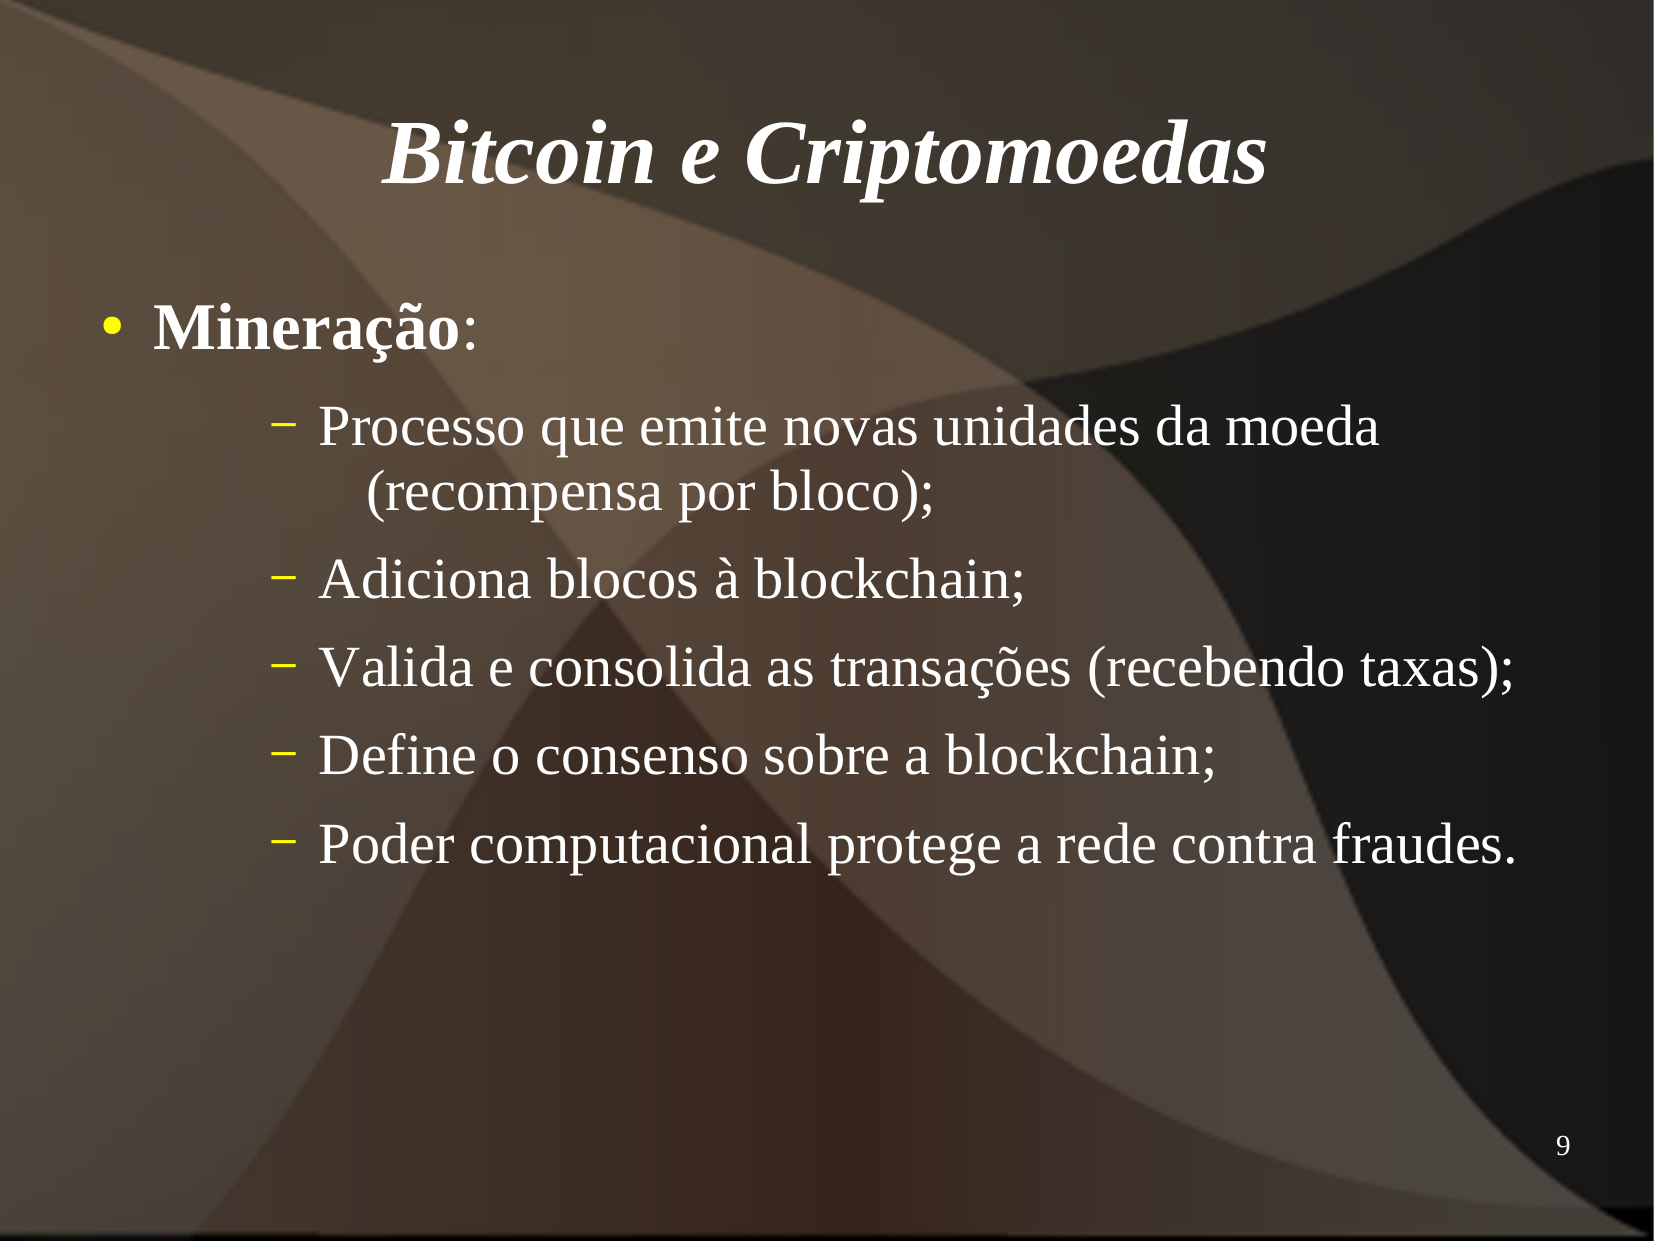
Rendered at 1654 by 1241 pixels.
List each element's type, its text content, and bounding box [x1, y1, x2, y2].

picture [0, 0, 1654, 1241]
list Mineração: Processo que emite novas unidades da moeda (recompensa por bloco); Adiciona blocos à blockchain; Valida e consolida as transações (recebendo taxas); Define o consenso sobre a blockchain; Poder computacional protege a rede contra fraudes. [82, 290, 1571, 1010]
title Bitcoin e Criptomoedas [82, 49, 1571, 257]
